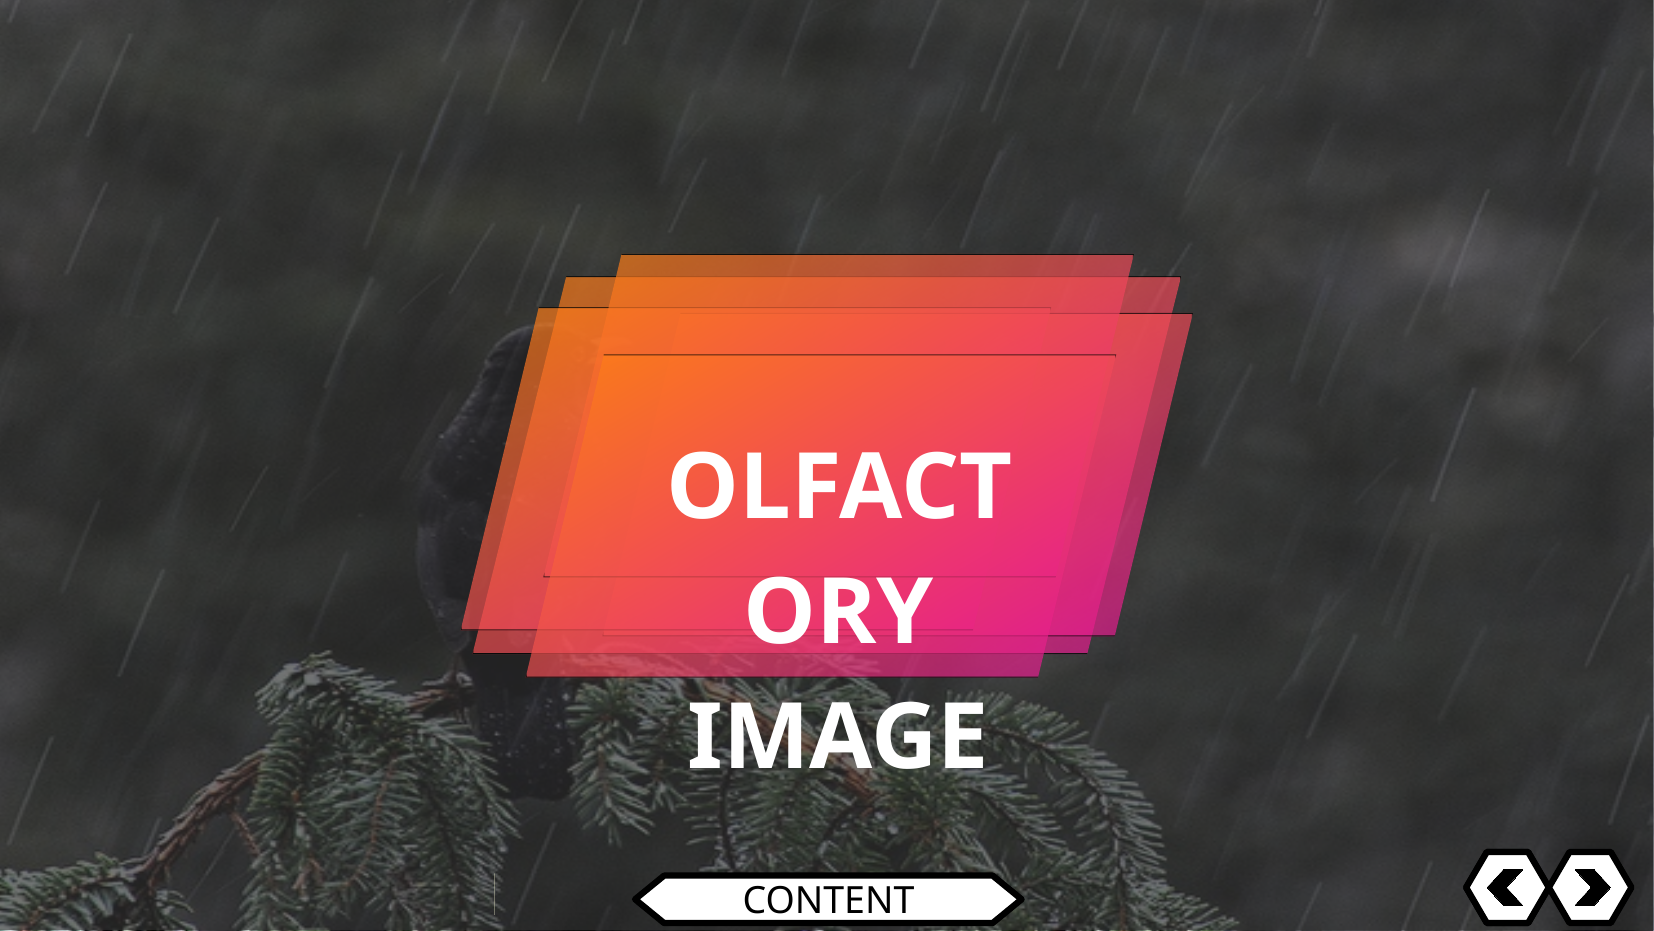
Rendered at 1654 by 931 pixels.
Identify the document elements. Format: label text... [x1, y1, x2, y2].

text_box CONTENT [635, 875, 1022, 924]
text_box POETIC DEVICES [60, 846, 510, 920]
text_box OLFACTORY IMAGE [625, 413, 1052, 612]
text_box [0, 0, 1654, 931]
